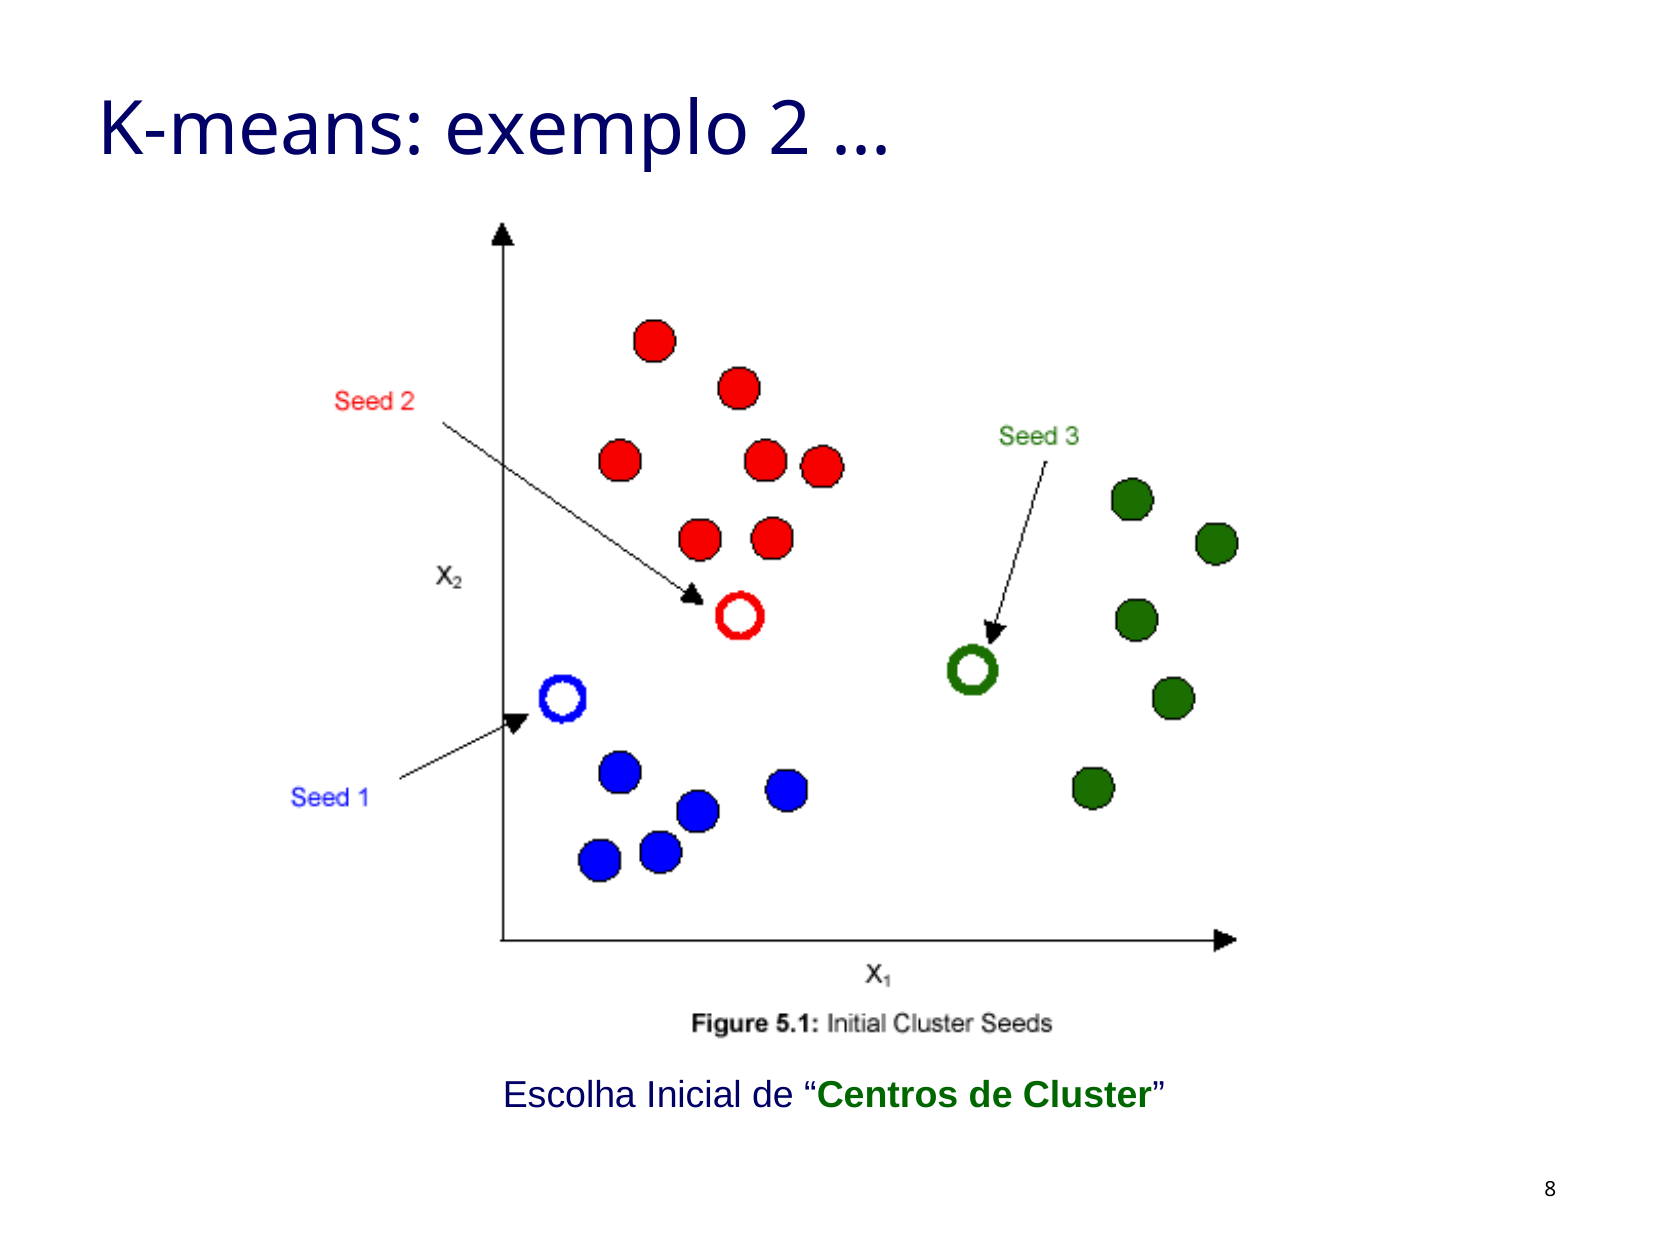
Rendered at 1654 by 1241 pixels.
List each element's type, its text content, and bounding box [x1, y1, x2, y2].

text_box K-means: exemplo 2 ... [82, 50, 1571, 178]
text_box <número> [1373, 1166, 1571, 1213]
picture [275, 203, 1282, 1051]
text_box Escolha Inicial de “Centros de Cluster” [488, 1062, 1309, 1124]
